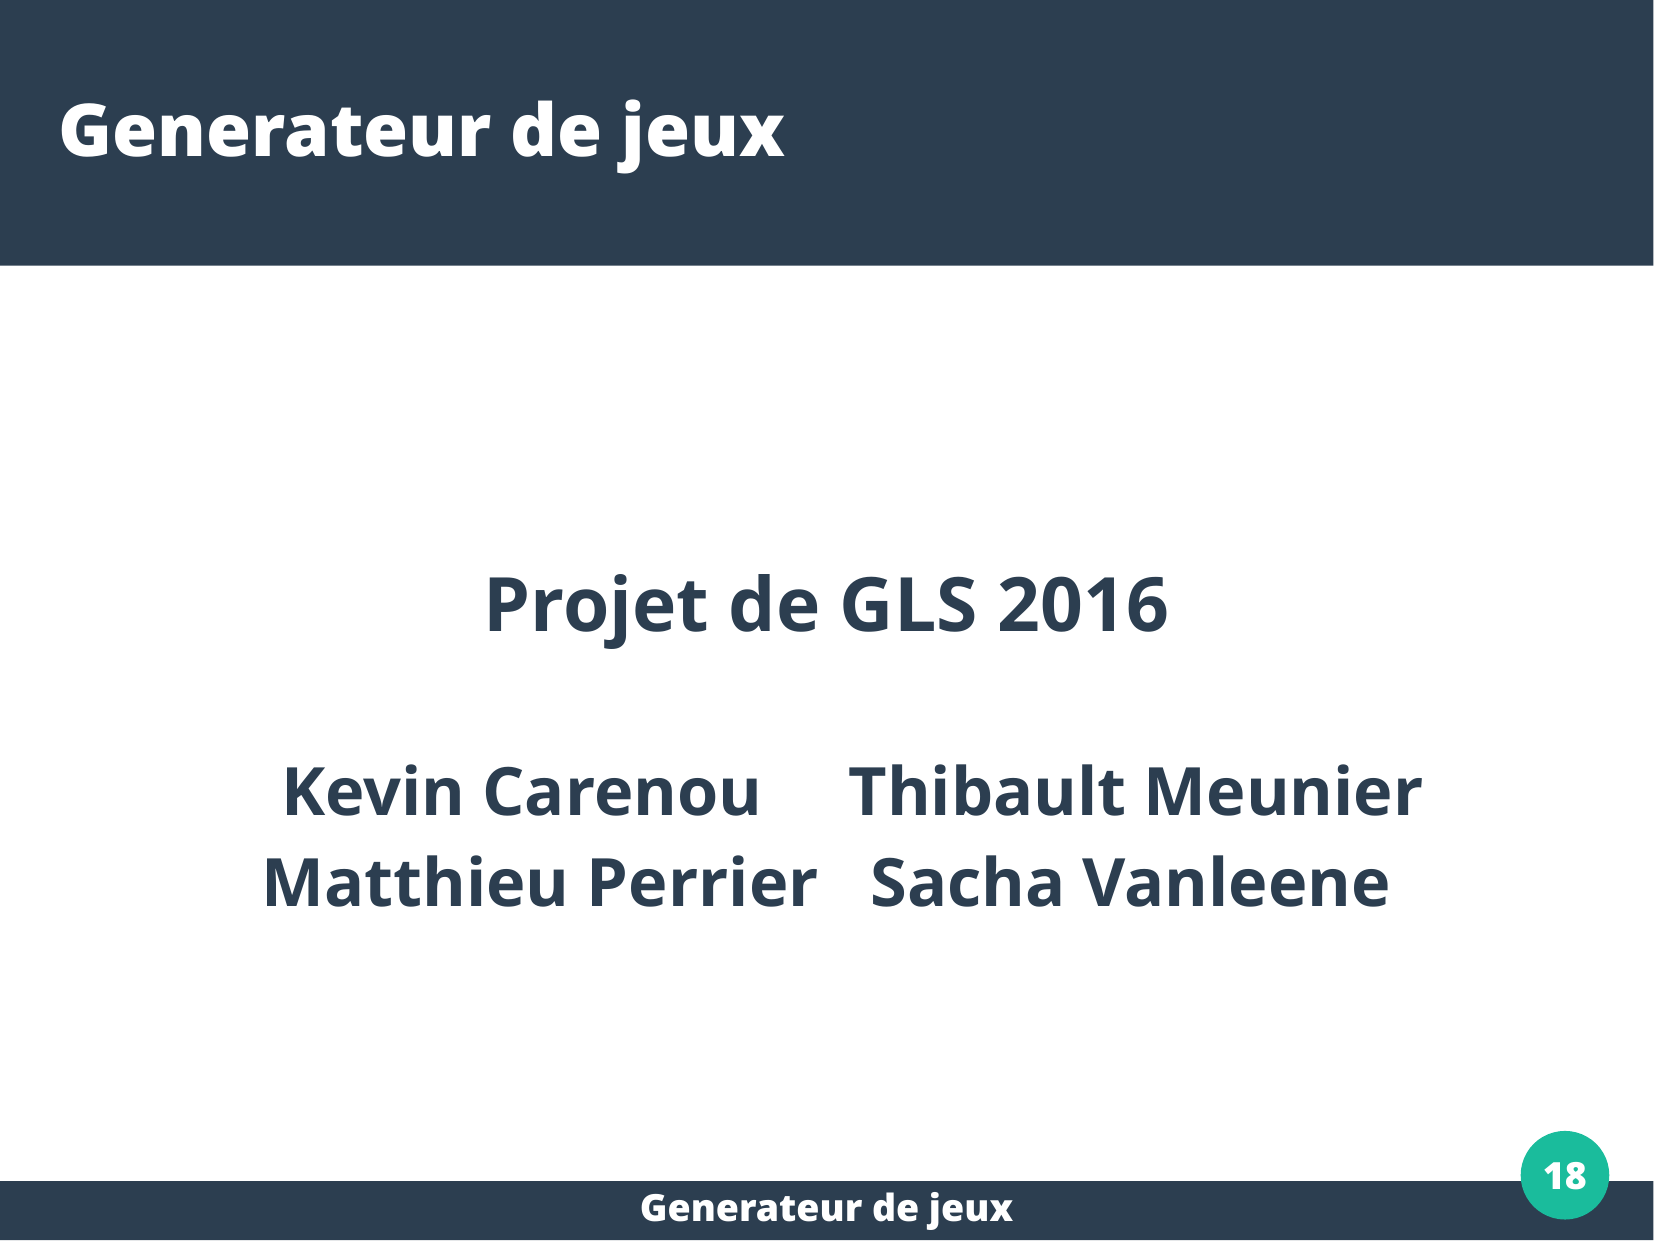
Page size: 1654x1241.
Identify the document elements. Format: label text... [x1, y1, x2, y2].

subtitle Projet de GLS 2016 Kevin Carenou Thibault Meunier Matthieu Perrier Sacha Vanleene [59, 324, 1595, 1152]
title Generateur de jeux [59, 49, 1595, 207]
